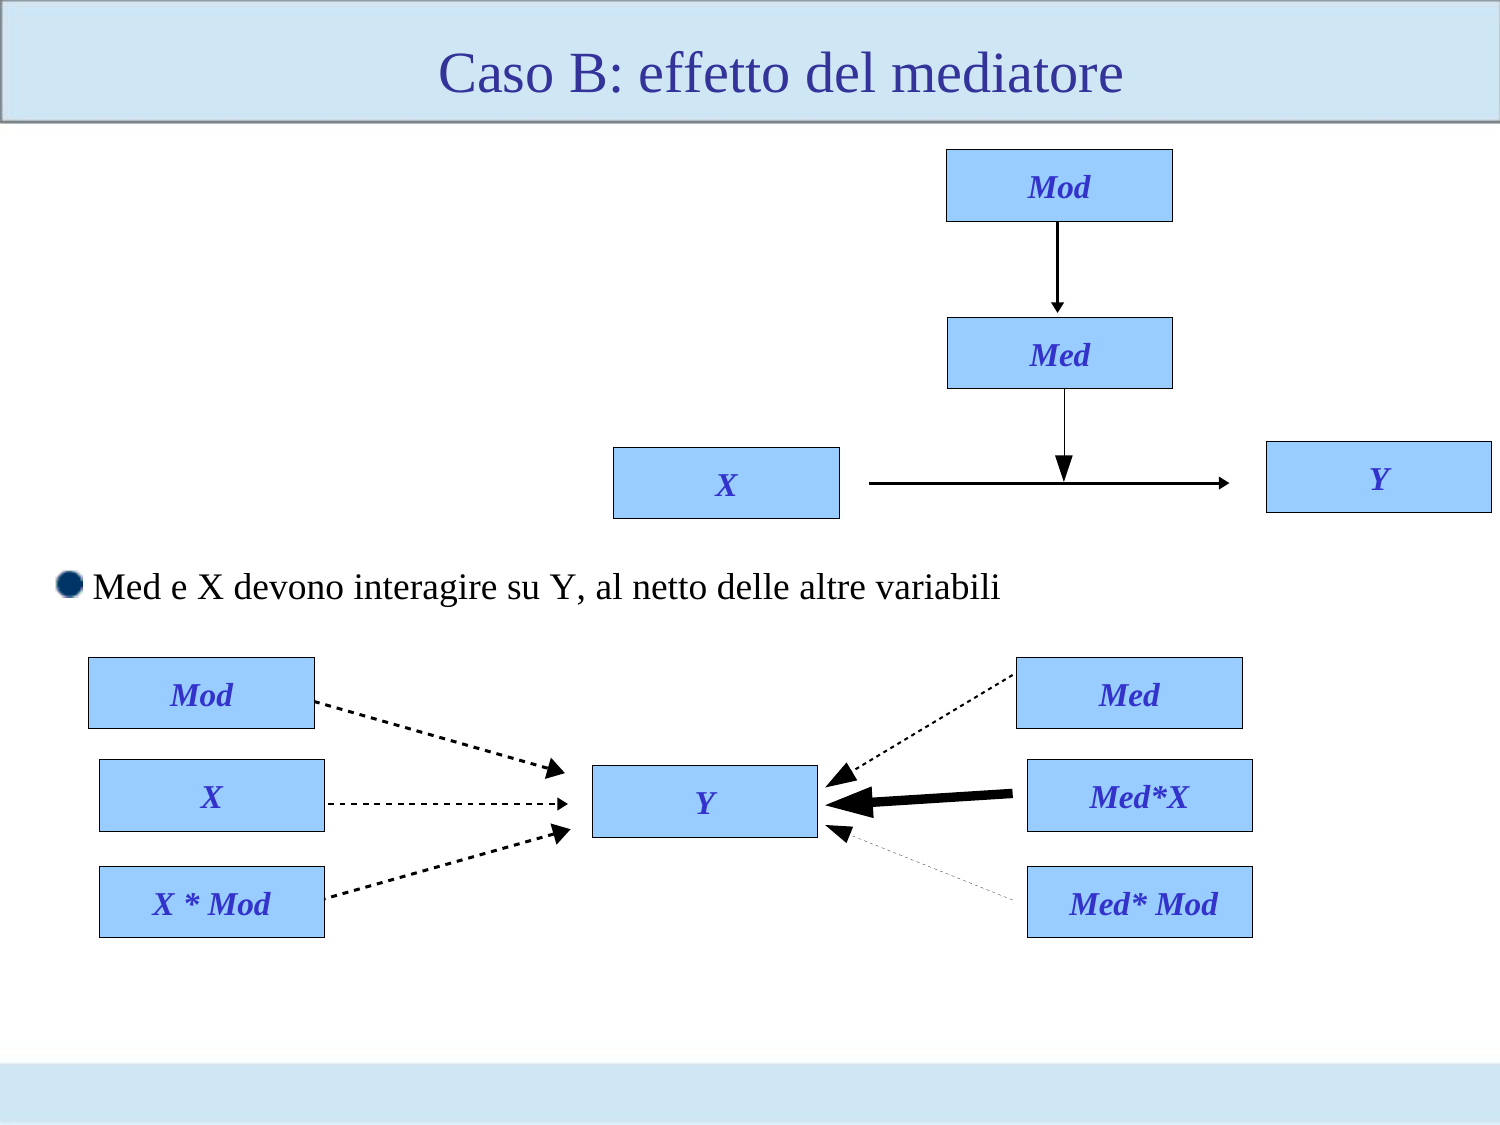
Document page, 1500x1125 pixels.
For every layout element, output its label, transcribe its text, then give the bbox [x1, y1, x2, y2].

text_box Med*X [1027, 759, 1253, 832]
title Caso B: effetto del mediatore [249, 21, 1313, 117]
text_box Y [1266, 441, 1492, 513]
text_box Med [947, 317, 1173, 389]
text_box X [99, 759, 325, 832]
text_box Med* Mod [1027, 866, 1253, 938]
text_box Y [592, 765, 818, 838]
text_box Mod [88, 657, 315, 729]
text_box X [613, 447, 840, 519]
picture [0, 0, 1500, 1125]
text_box X * Mod [99, 866, 325, 938]
text_box Med e X devono interagire su Y, al netto delle altre variabili [37, 519, 1463, 616]
text_box Med [1016, 657, 1243, 729]
text_box Mod [946, 149, 1173, 222]
